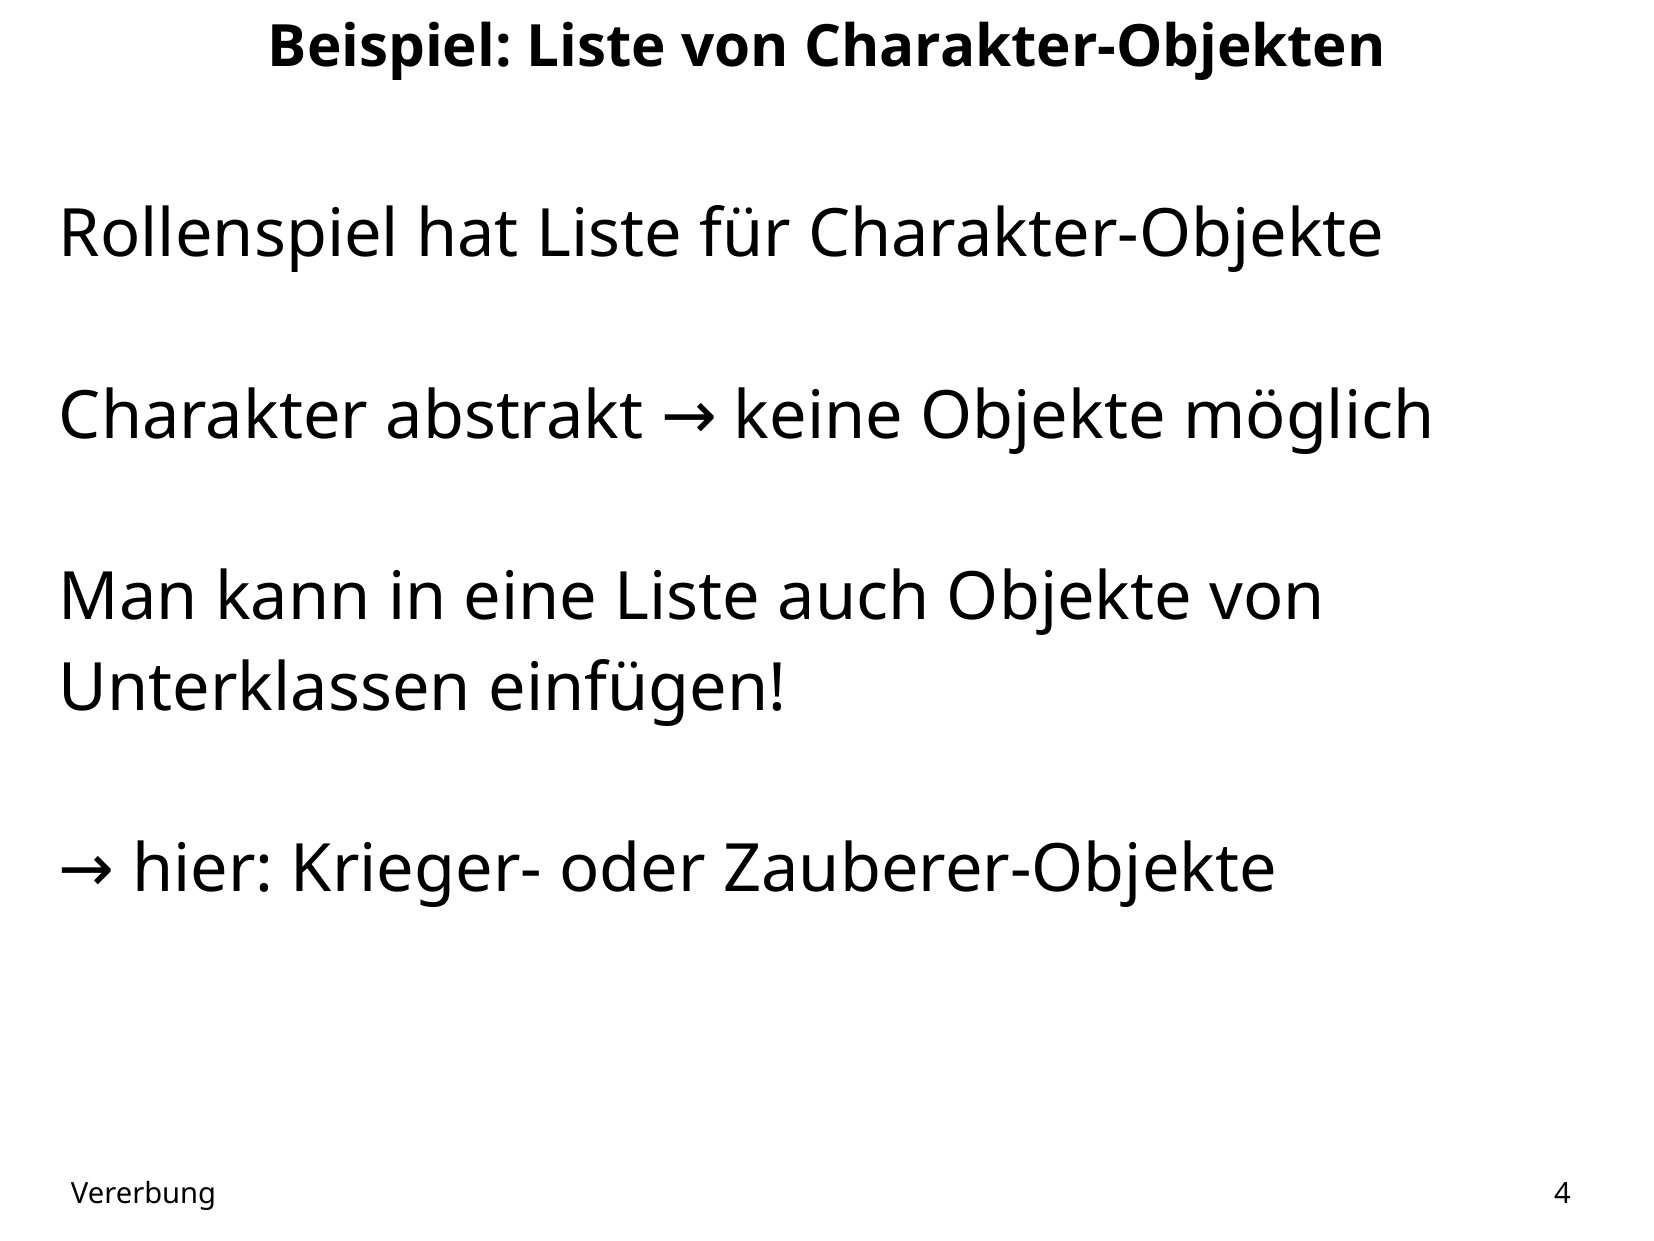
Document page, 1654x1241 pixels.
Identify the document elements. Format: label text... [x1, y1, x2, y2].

title Beispiel: Liste von Charakter-Objekten [0, 5, 1654, 83]
list Rollenspiel hat Liste für Charakter-Objekte Charakter abstrakt → keine Objekte möglich Man kann in eine Liste auch Objekte von Unterklassen einfügen! → hier: Krieger- oder Zauberer-Objekte [59, 94, 1607, 1123]
